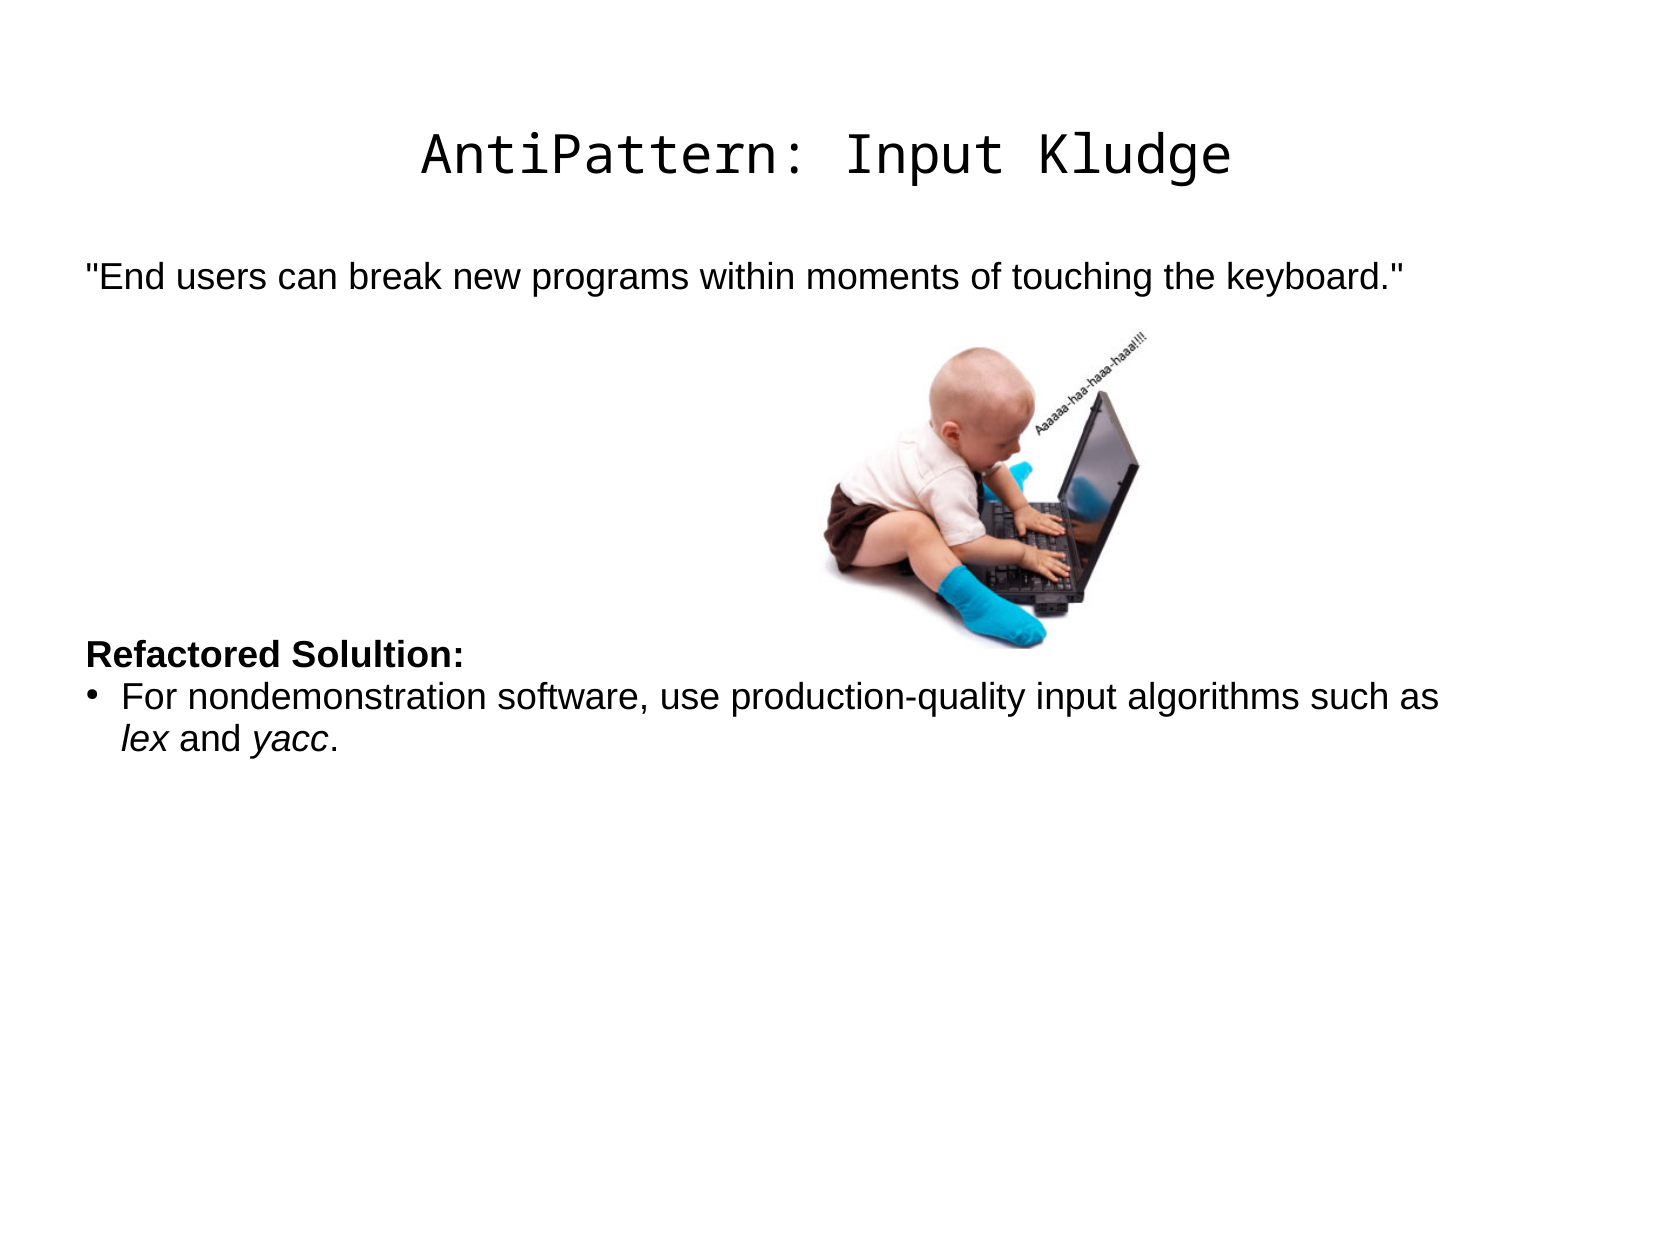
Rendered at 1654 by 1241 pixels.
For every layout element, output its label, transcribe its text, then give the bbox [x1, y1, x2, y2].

title AntiPattern: Input Kludge [82, 49, 1571, 257]
text_box "End users can break new programs within moments of touching the keyboard." Refactored Solultion: For nondemonstration software, use production-quality input algorithms such as lex and yacc. [70, 248, 1489, 851]
picture [744, 318, 1244, 650]
